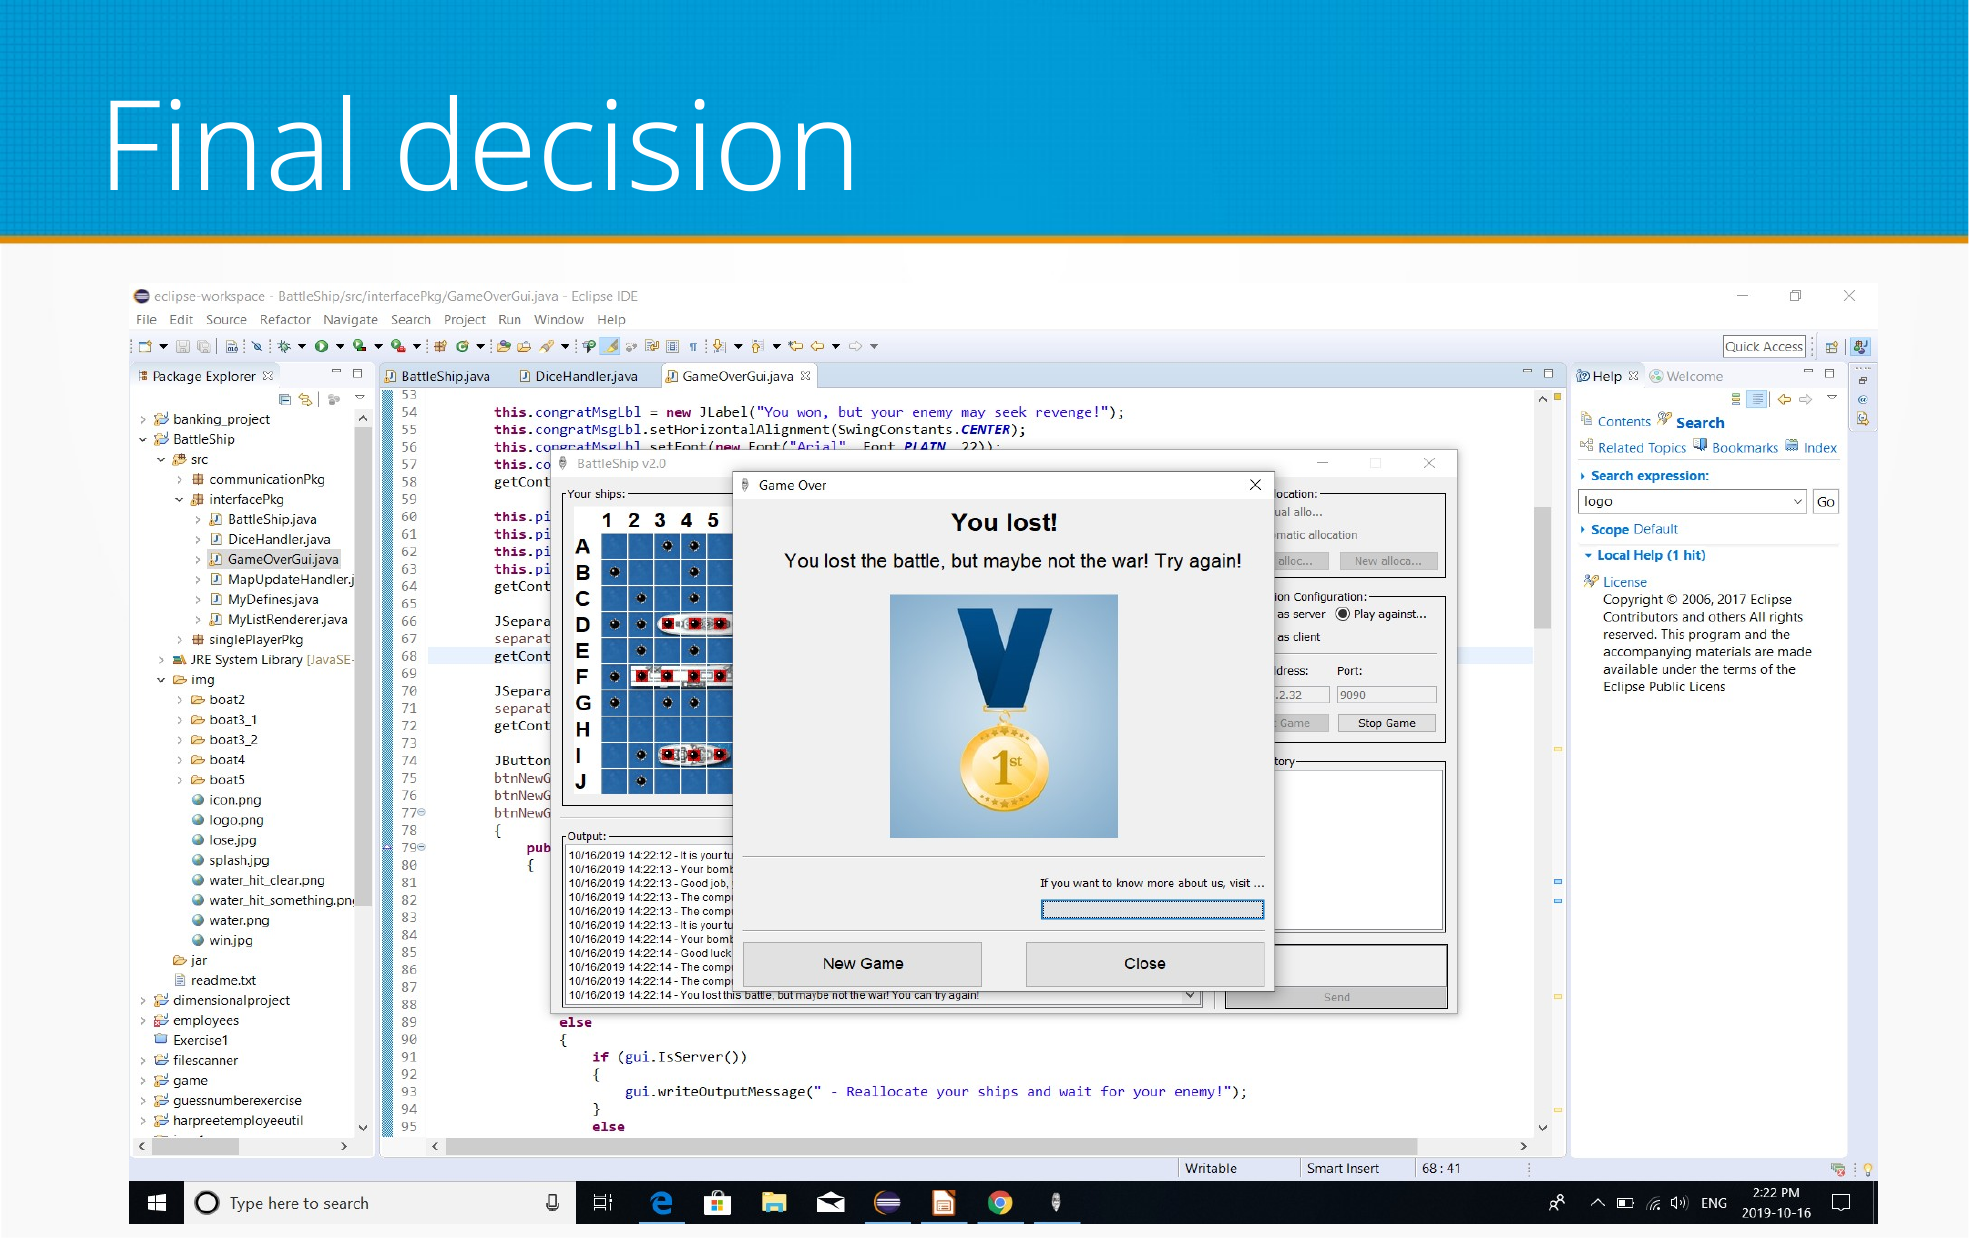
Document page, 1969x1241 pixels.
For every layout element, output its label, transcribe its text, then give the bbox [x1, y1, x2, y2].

picture [0, 233, 1969, 1241]
title Final decision [98, 19, 1870, 227]
